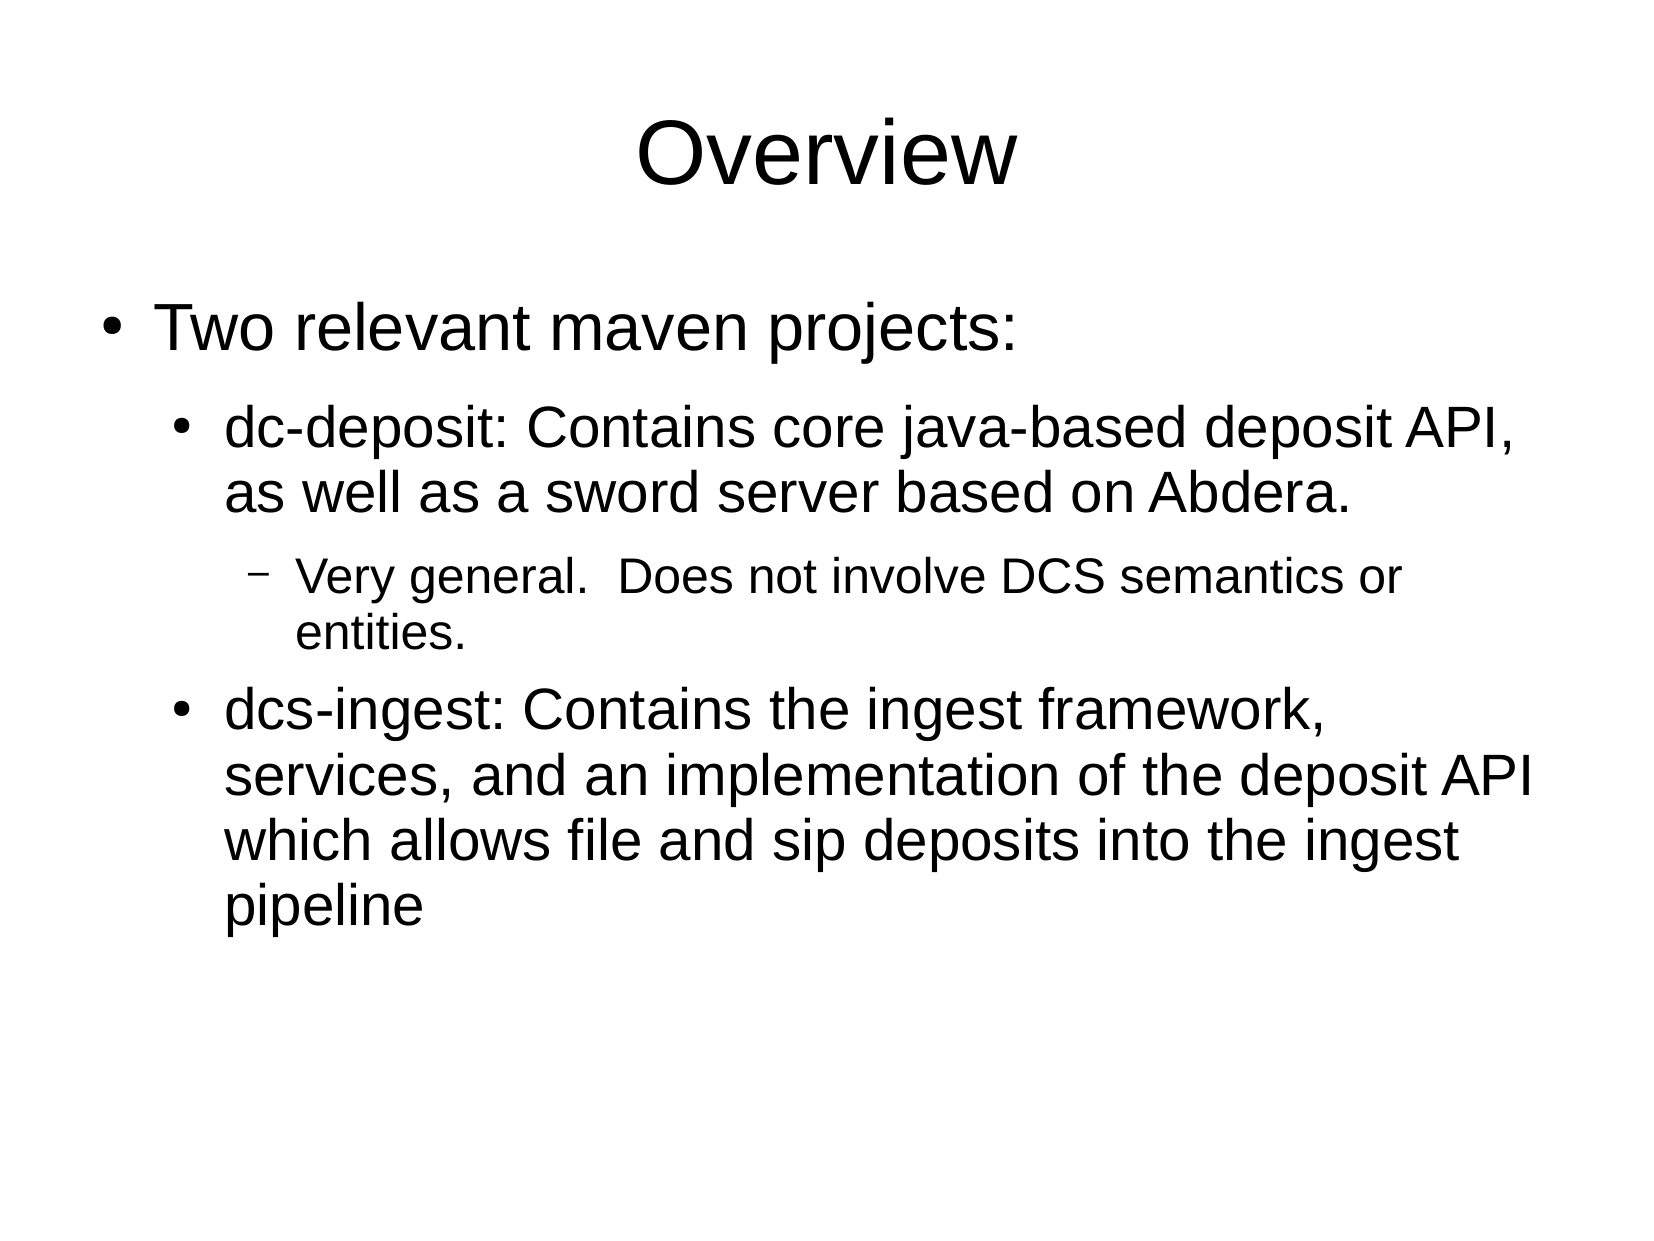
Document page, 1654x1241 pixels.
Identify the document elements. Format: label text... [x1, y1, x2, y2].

list Two relevant maven projects: dc-deposit: Contains core java-based deposit API, as well as a sword server based on Abdera. Very general. Does not involve DCS semantics or entities. dcs-ingest: Contains the ingest framework, services, and an implementation of the deposit API which allows file and sip deposits into the ingest pipeline [82, 290, 1571, 1109]
title Overview [82, 49, 1571, 257]
